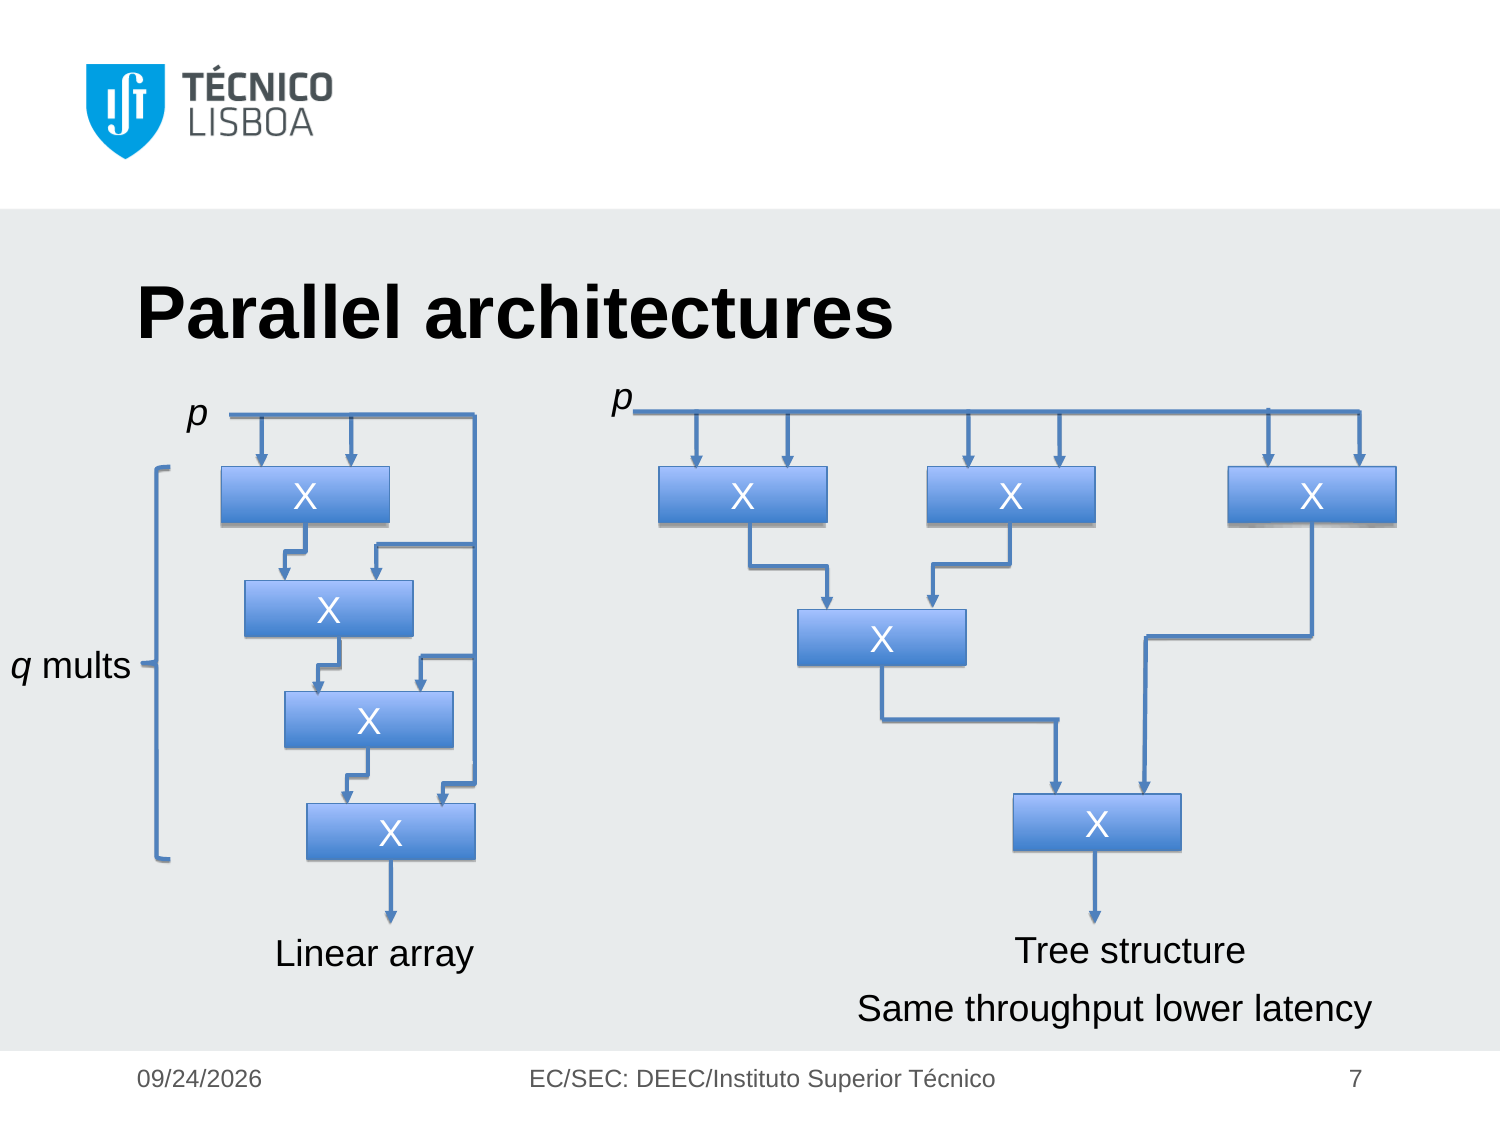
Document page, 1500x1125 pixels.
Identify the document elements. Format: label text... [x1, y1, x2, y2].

text_box p [597, 364, 649, 425]
text_box Linear array [260, 921, 490, 982]
text_box X [927, 466, 1096, 523]
text_box X [285, 691, 453, 748]
text_box Tree structure [999, 918, 1261, 977]
text_box X [221, 466, 390, 523]
text_box p [172, 380, 223, 440]
text_box X [659, 466, 827, 523]
text_box X [1228, 466, 1397, 523]
text_box X [1013, 794, 1182, 850]
text_box X [245, 580, 413, 637]
slide_number <number> [1077, 1052, 1378, 1103]
text_box X [798, 609, 966, 666]
footer EC/SEC: DEEC/Instituto Superior Técnico [512, 1052, 1021, 1103]
slide_number 11/11/2018 [121, 1052, 425, 1103]
picture [0, 0, 1500, 1125]
title Parallel architectures [121, 237, 1378, 381]
text_box q mults [0, 633, 147, 694]
text_box X [307, 803, 475, 860]
text_box Same throughput lower latency [842, 977, 1388, 1037]
